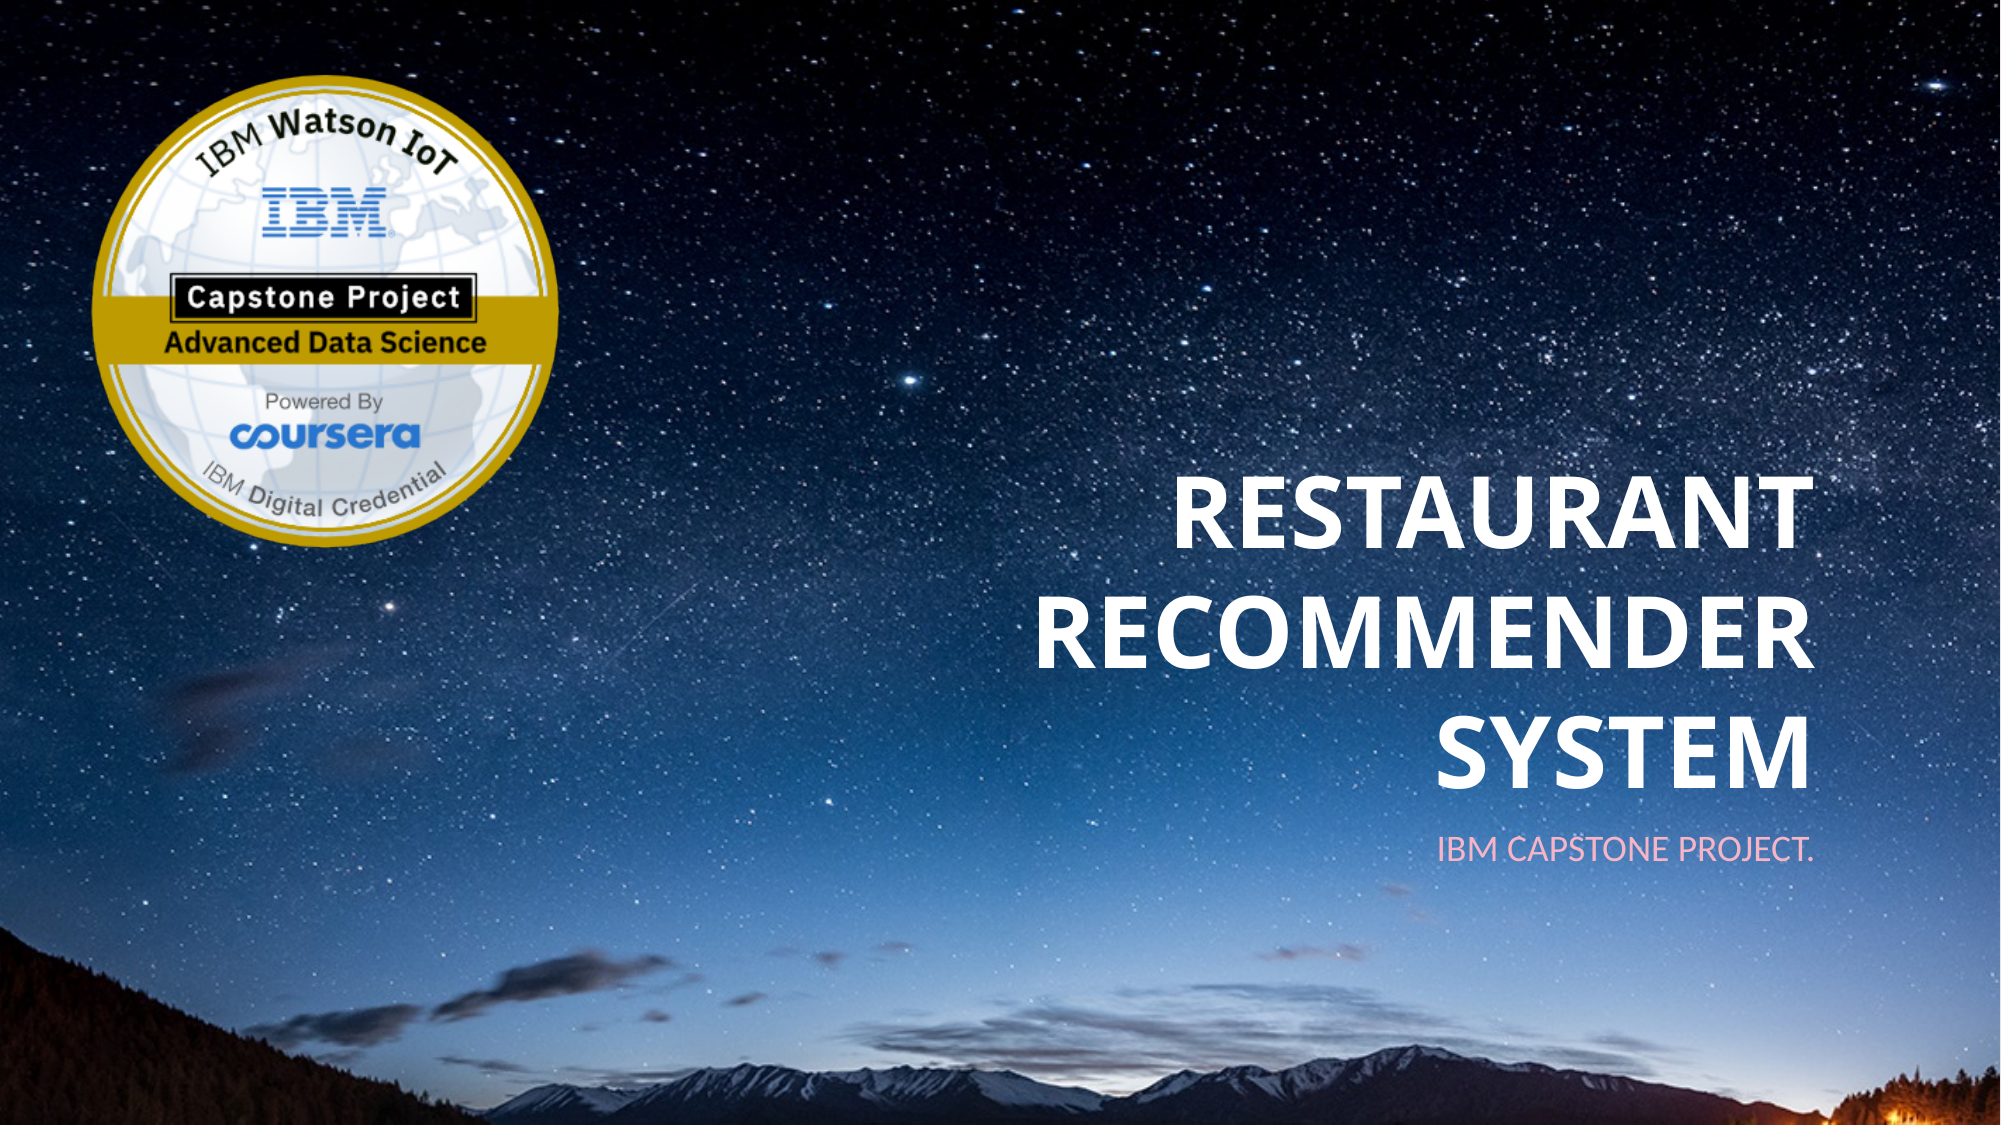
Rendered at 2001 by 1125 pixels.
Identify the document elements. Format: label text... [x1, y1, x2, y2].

subtitle IBM Capstone project. [650, 816, 1831, 1047]
title Restaurant recommender system [650, 419, 1831, 816]
picture [0, 0, 2001, 1125]
